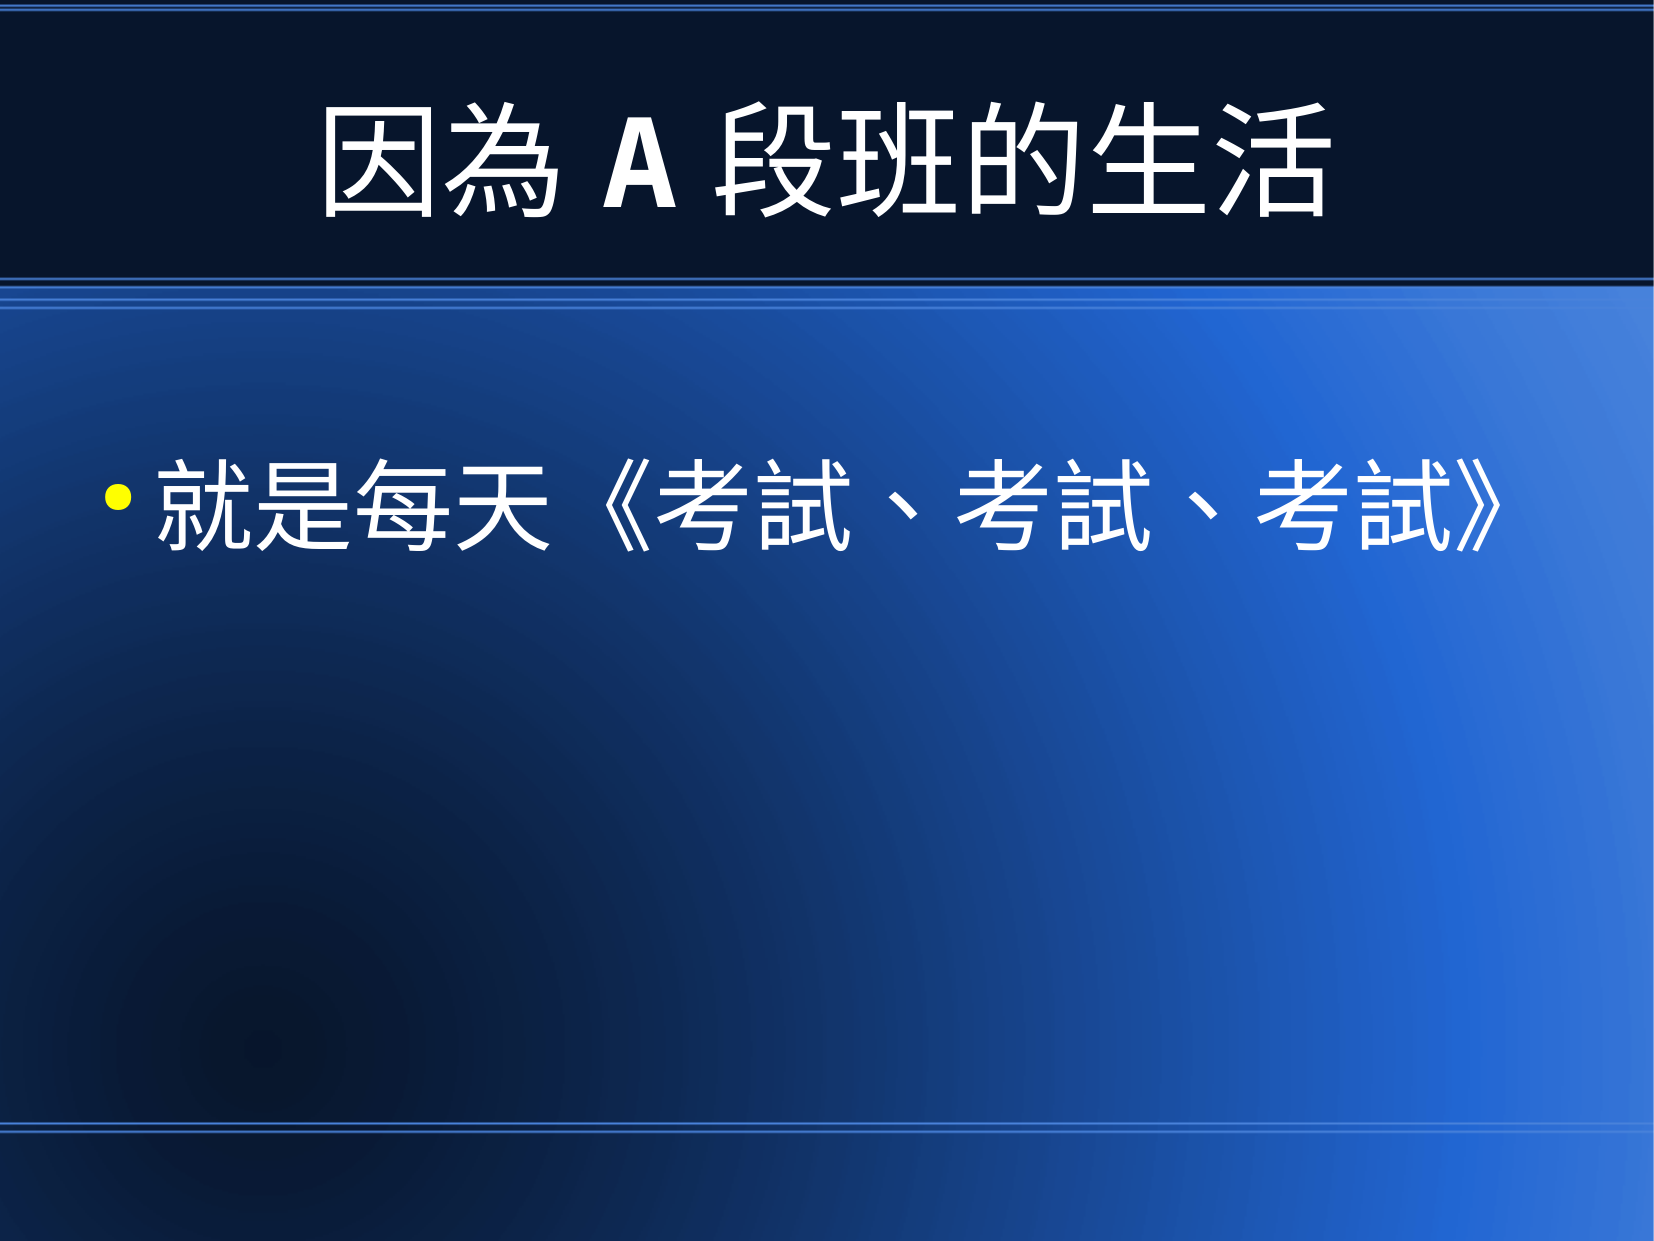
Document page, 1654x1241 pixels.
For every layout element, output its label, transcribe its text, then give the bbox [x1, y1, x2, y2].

title 因為A段班的生活 [82, 49, 1571, 257]
list 就是每天《考試、考試、考試》 [82, 355, 1571, 1241]
picture [0, 0, 1654, 1241]
